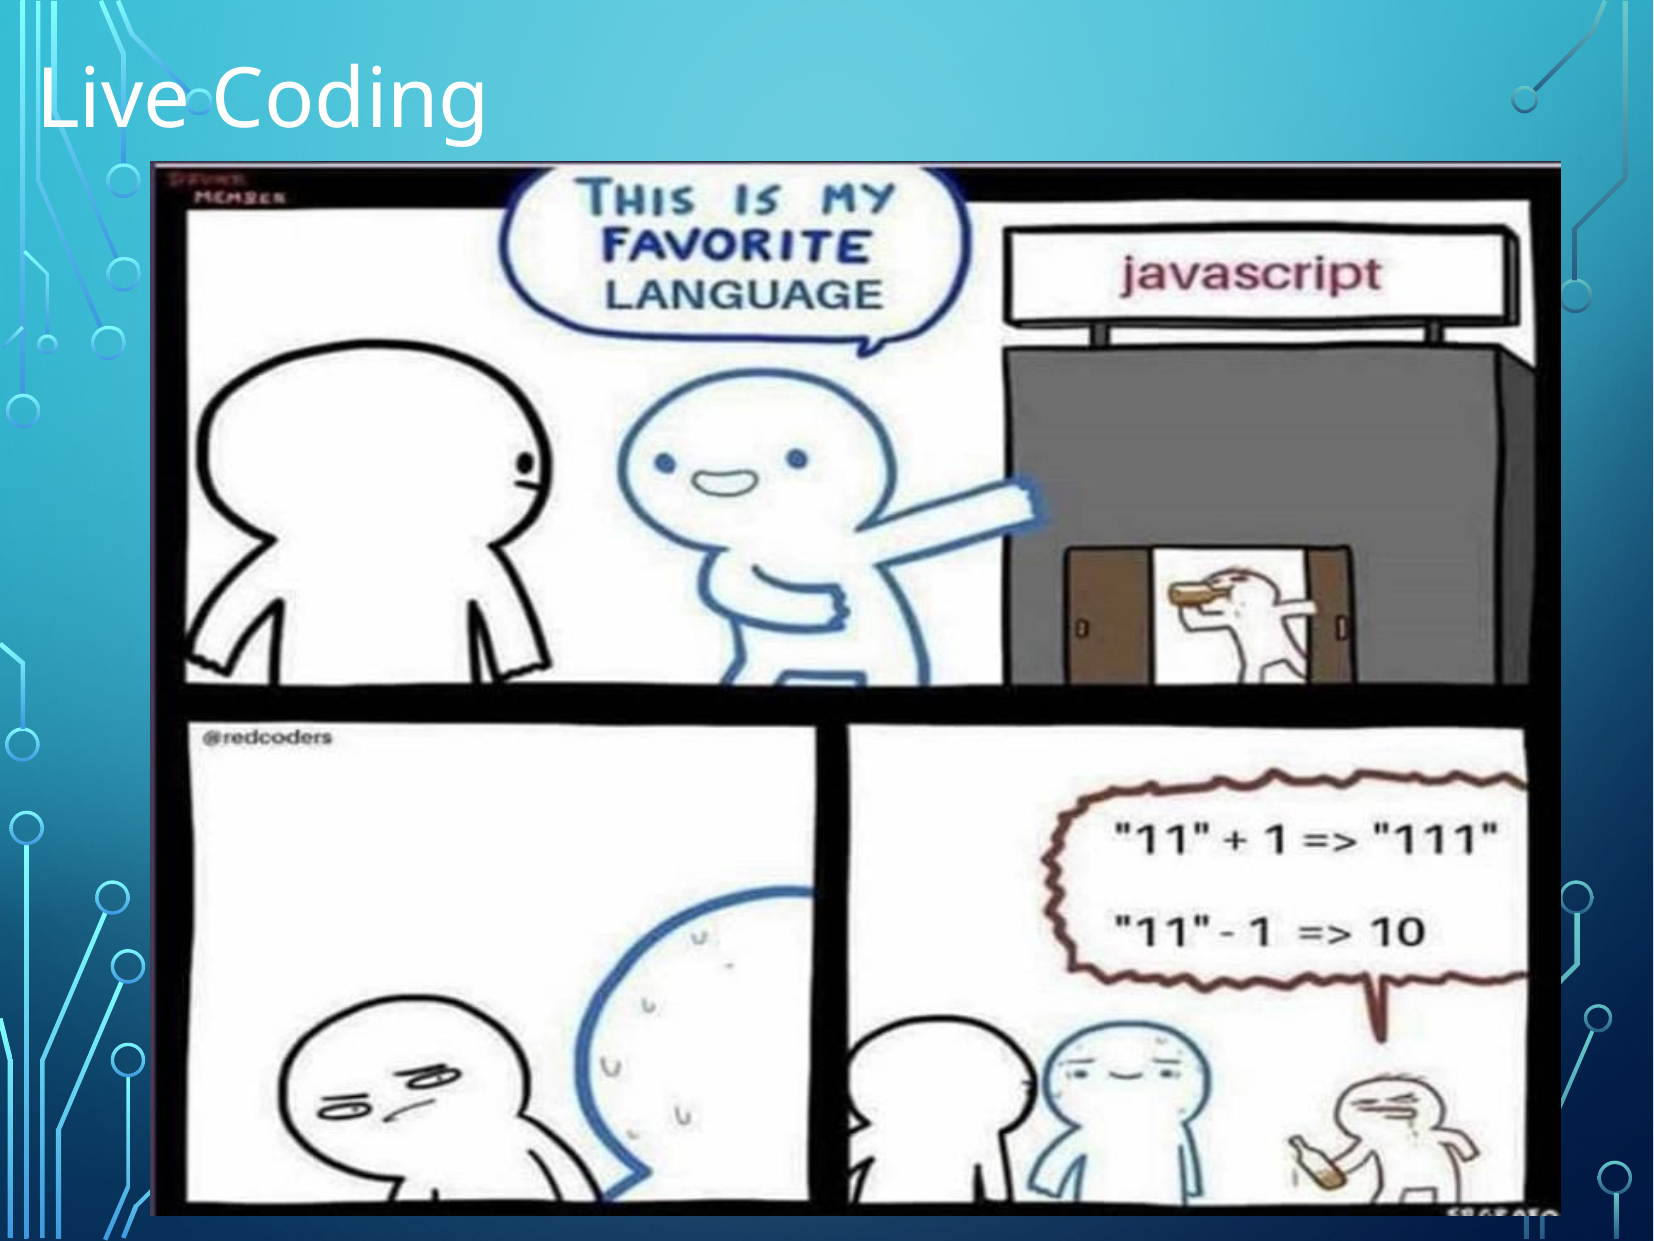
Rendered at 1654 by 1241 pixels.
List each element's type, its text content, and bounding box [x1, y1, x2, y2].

picture [150, 161, 1620, 1216]
text_box Live Coding [19, 17, 1599, 174]
